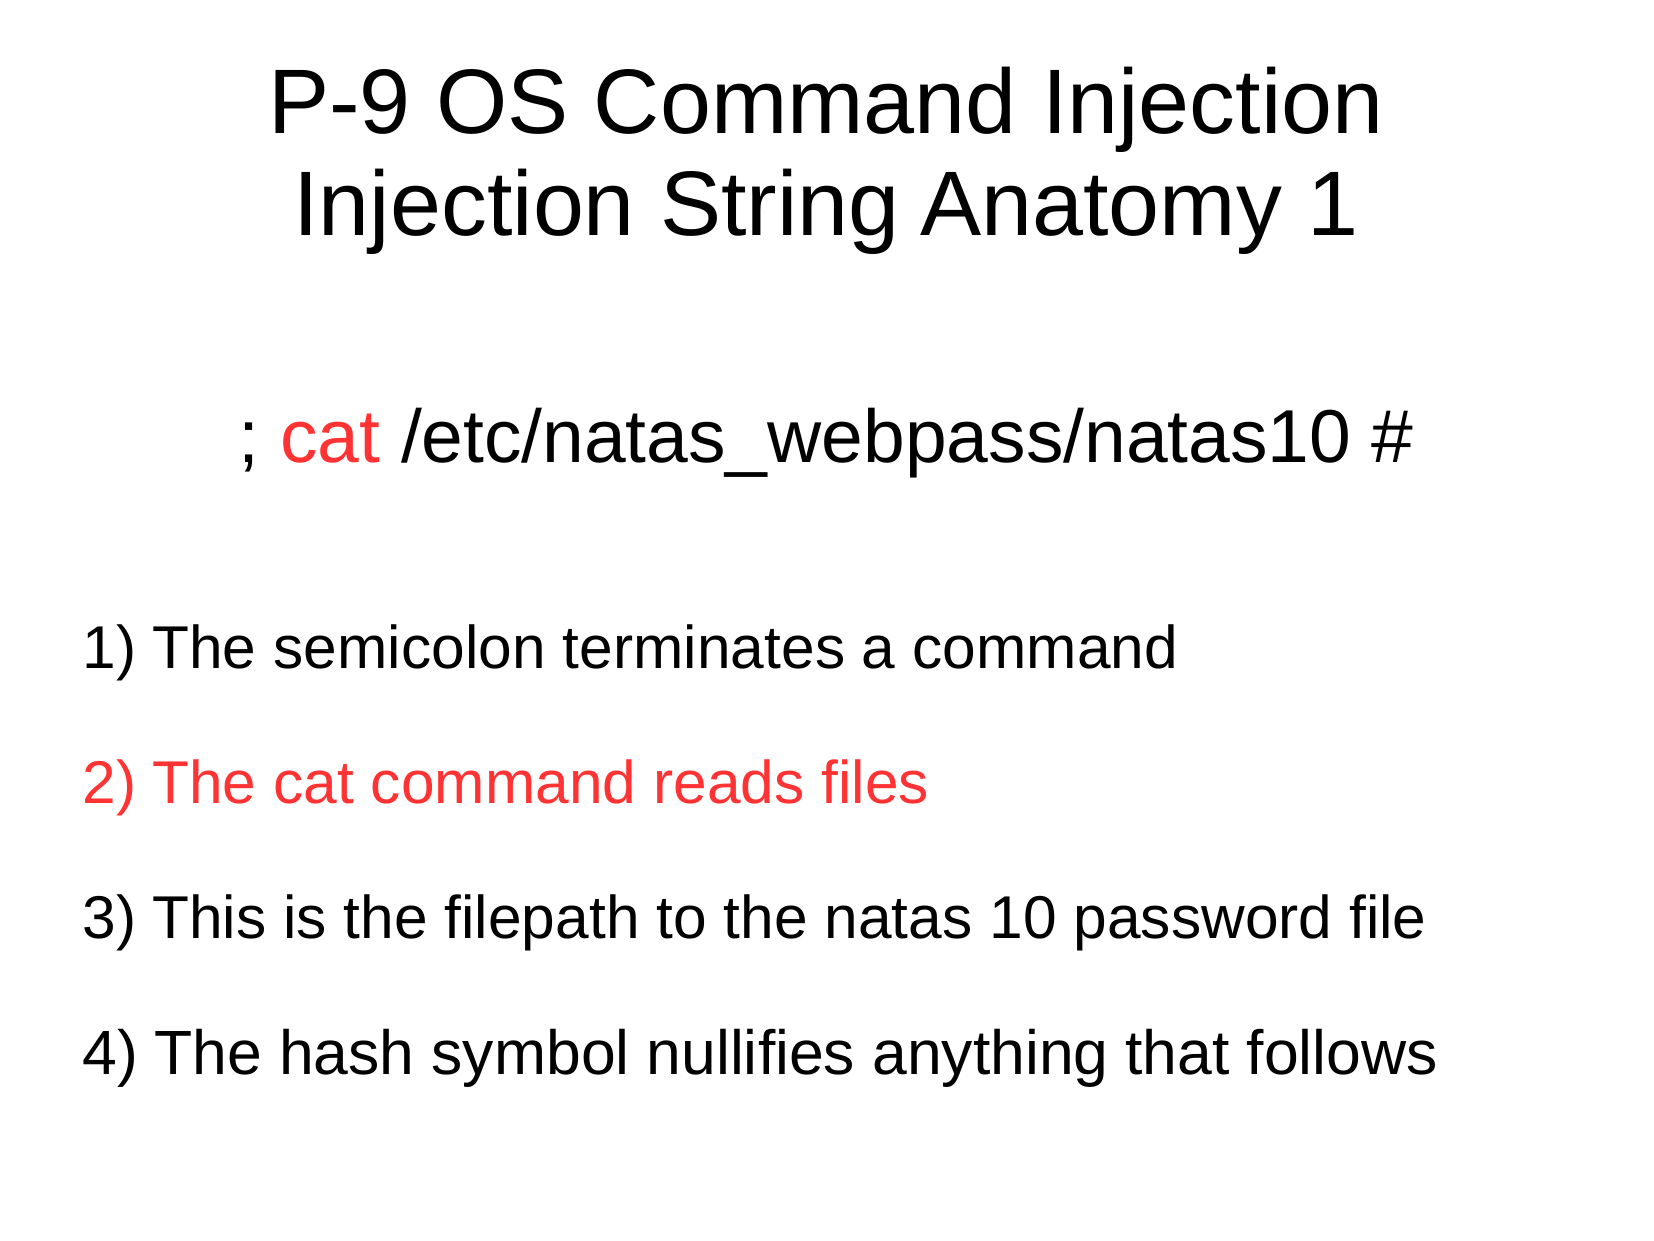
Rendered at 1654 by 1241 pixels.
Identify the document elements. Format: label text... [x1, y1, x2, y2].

subtitle ; cat /etc/natas_webpass/natas10 # 1) The semicolon terminates a command 2) The cat command reads files 3) This is the filepath to the natas 10 password file 4) The hash symbol nullifies anything that follows [82, 290, 1571, 1109]
title P-9 OS Command Injection Injection String Anatomy 1 [82, 49, 1571, 257]
